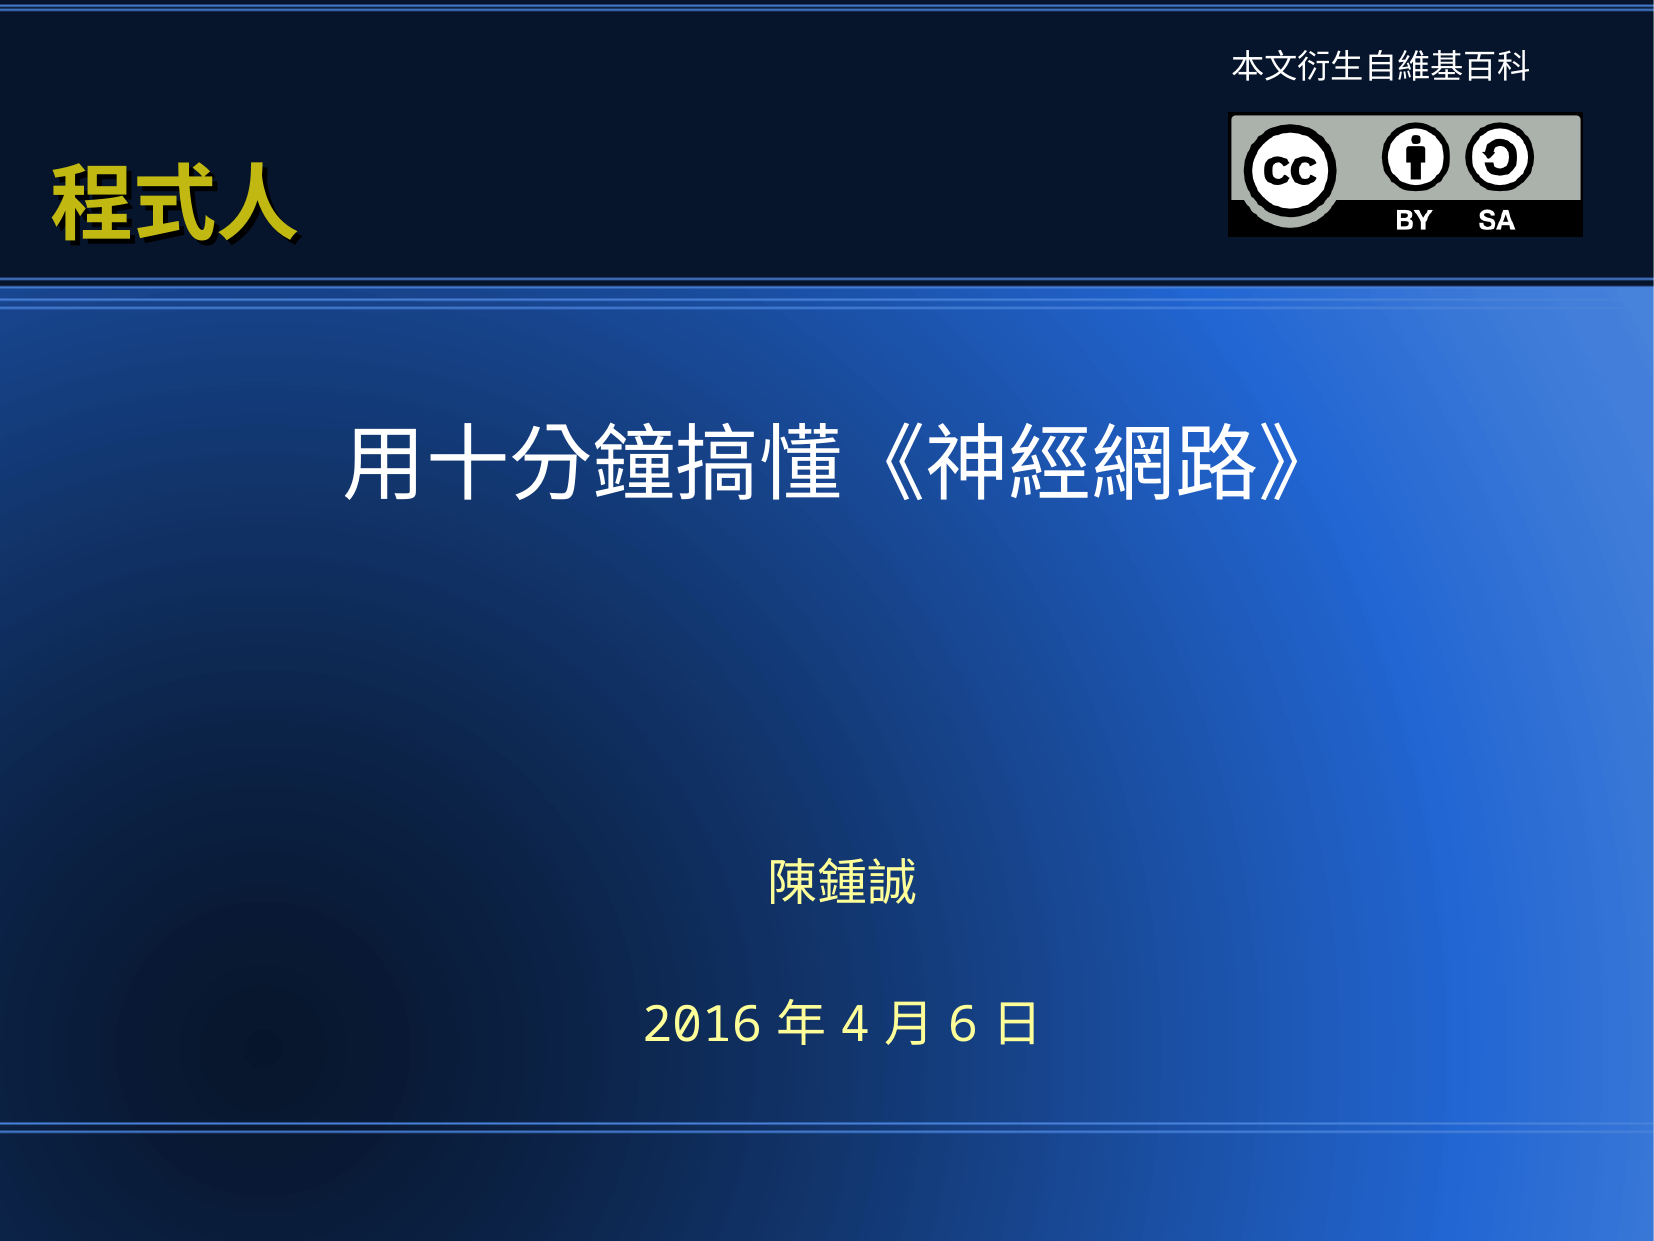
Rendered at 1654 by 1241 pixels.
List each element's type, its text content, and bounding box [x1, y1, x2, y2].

subtitle 用十分鐘搞懂《神經網路》 陳鍾誠 2016年4月6日 [59, 326, 1626, 1127]
picture [0, 0, 1654, 1241]
text_box 本文衍生自維基百科 [1216, 32, 1622, 95]
text_box 程式人 [35, 129, 378, 325]
